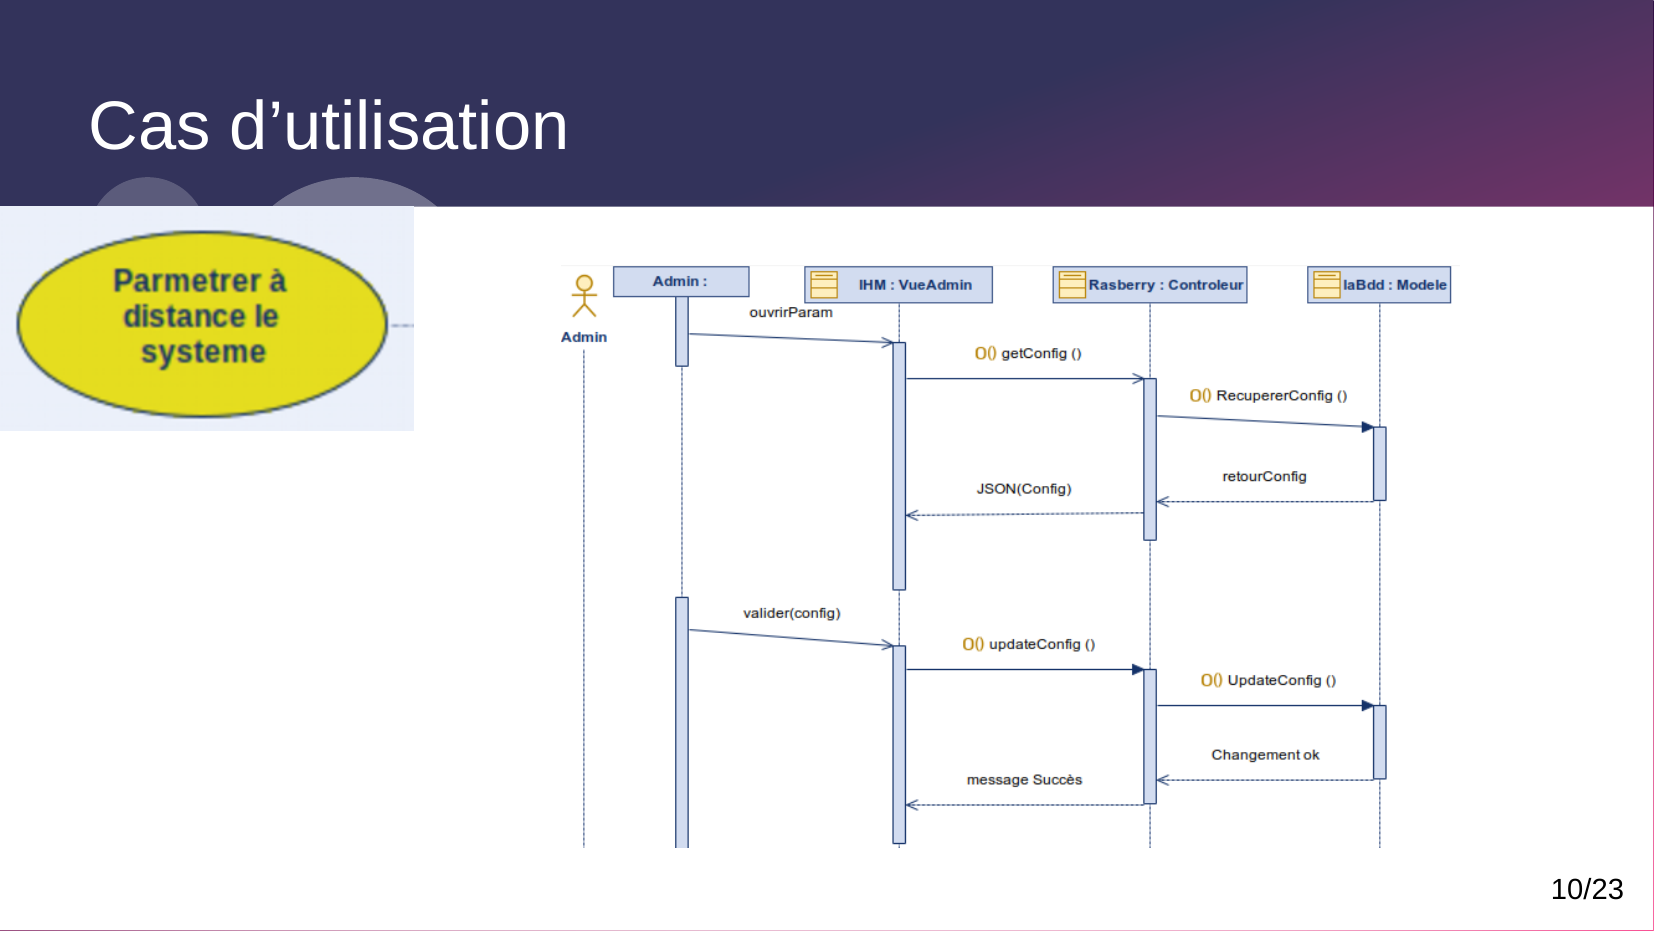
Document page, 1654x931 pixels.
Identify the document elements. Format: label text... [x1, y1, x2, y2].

picture [0, 206, 414, 431]
picture [561, 265, 1460, 848]
title Cas d’utilisation [88, 44, 1565, 207]
